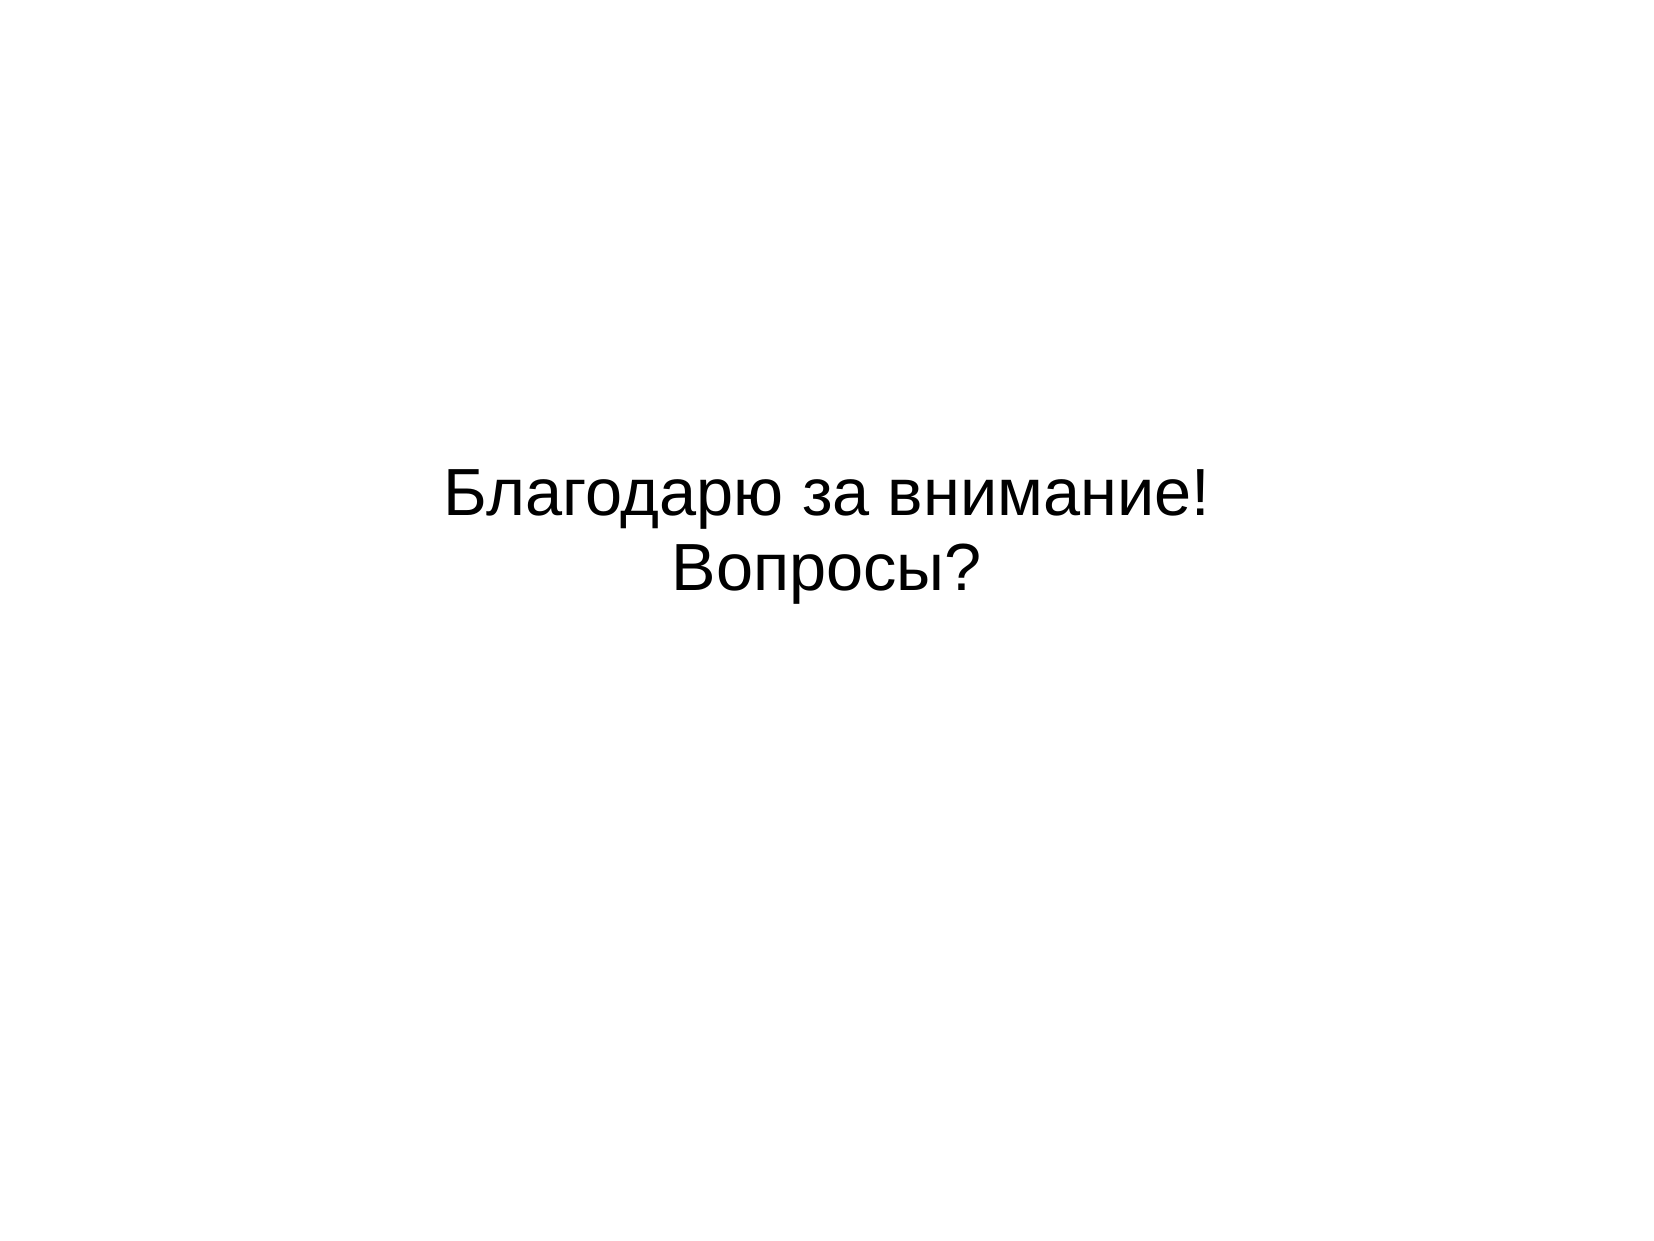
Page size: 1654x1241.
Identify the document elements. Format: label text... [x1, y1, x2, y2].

subtitle Благодарю за внимание! Вопросы? [82, 49, 1571, 1010]
